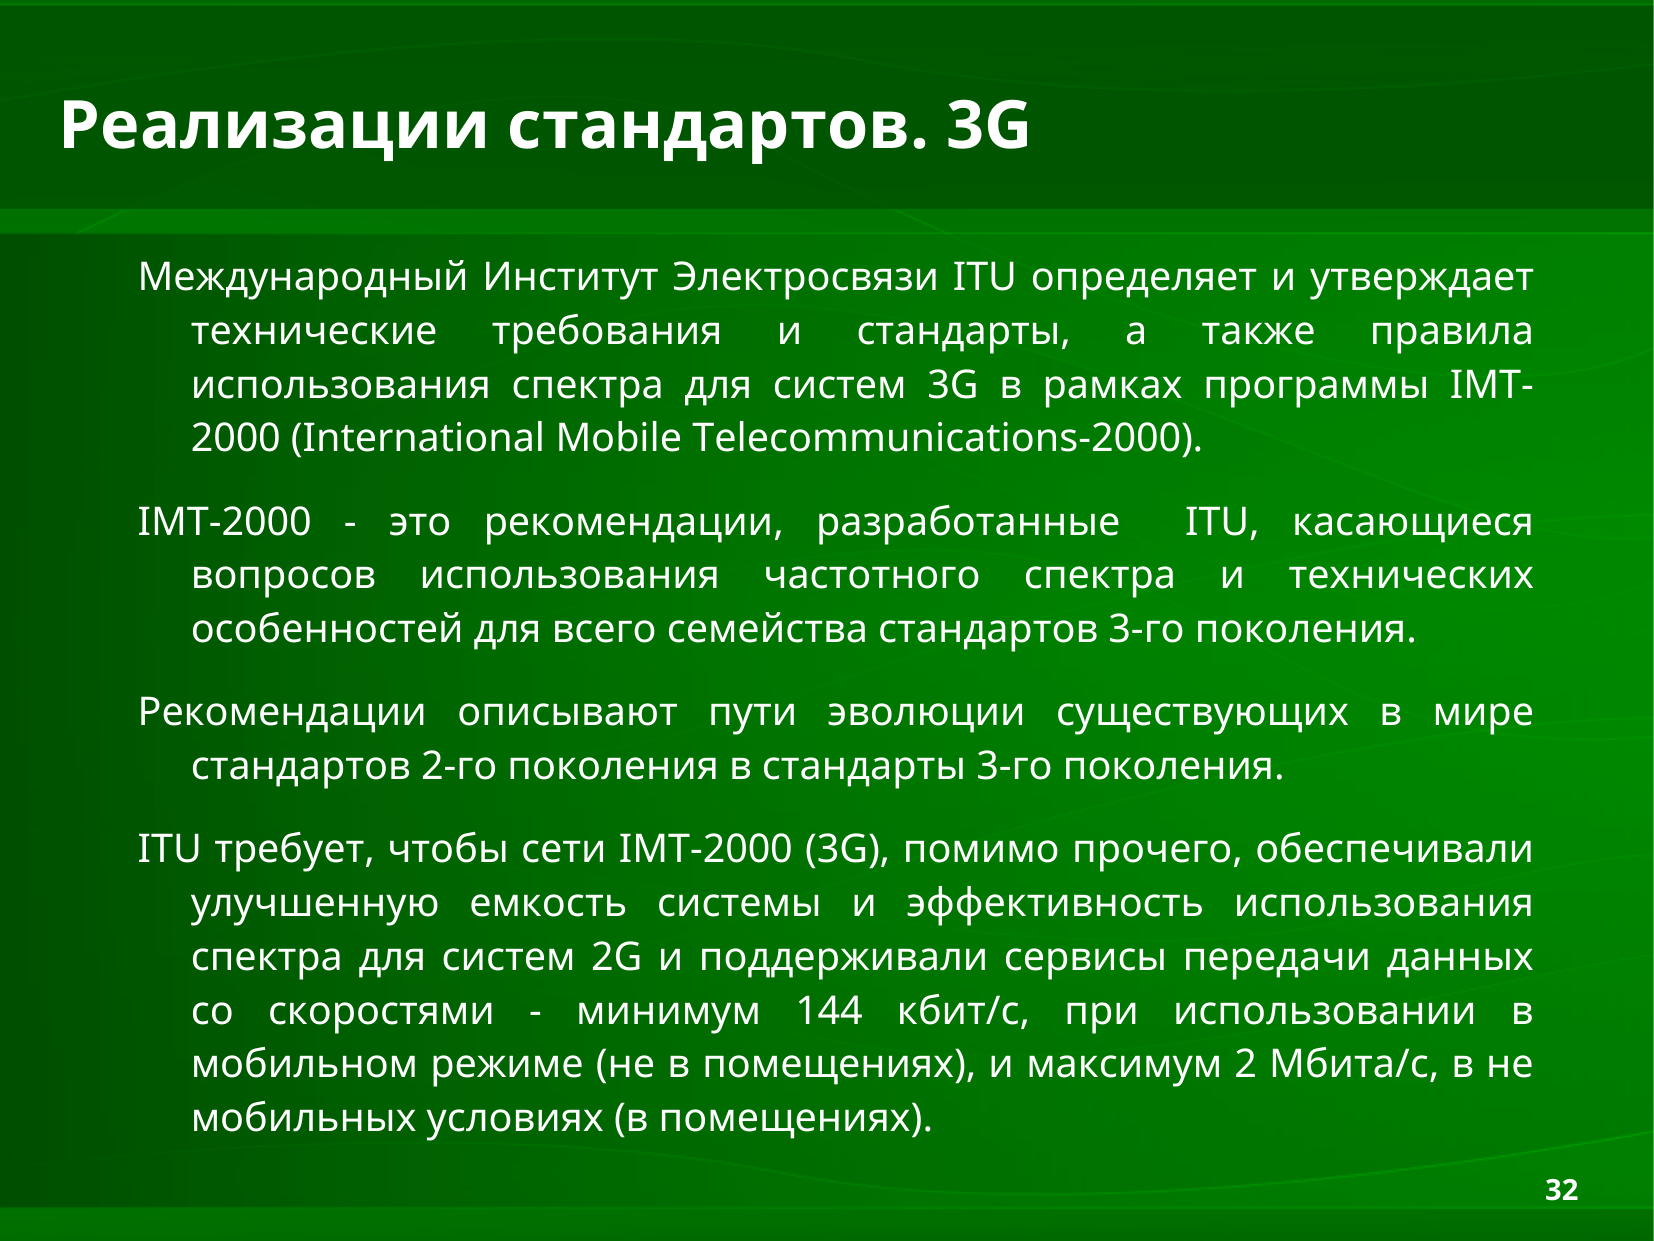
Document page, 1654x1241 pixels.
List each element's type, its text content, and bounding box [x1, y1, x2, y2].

title Реализации стандартов. 3G [23, 8, 1625, 237]
picture [0, 0, 1654, 1241]
list Международный Институт Электросвязи ITU определяет и утверждает технические требования и стандарты, а также правила использования спектра для систем 3G в рамках программы IMT-2000 (International Mobile Telecommunications-2000). IMT-2000 - это рекомендации, разработанные ITU, касающиеся вопросов использования частотного спектра и технических особенностей для всего семейства стандартов 3-го поколения. Рекомендации описывают пути эволюции существующих в мире стандартов 2-го поколения в стандарты 3-го поколения. ITU требует, чтобы сети IMT-2000 (3G), помимо прочего, обеспечивали улучшенную емкость системы и эффективность использования спектра для систем 2G и поддерживали сервисы передачи данных со скоростями - минимум 144 кбит/с, при использовании в мобильном режиме (не в помещениях), и максимум 2 Мбита/с, в не мобильных условиях (в помещениях). [119, 248, 1536, 1102]
